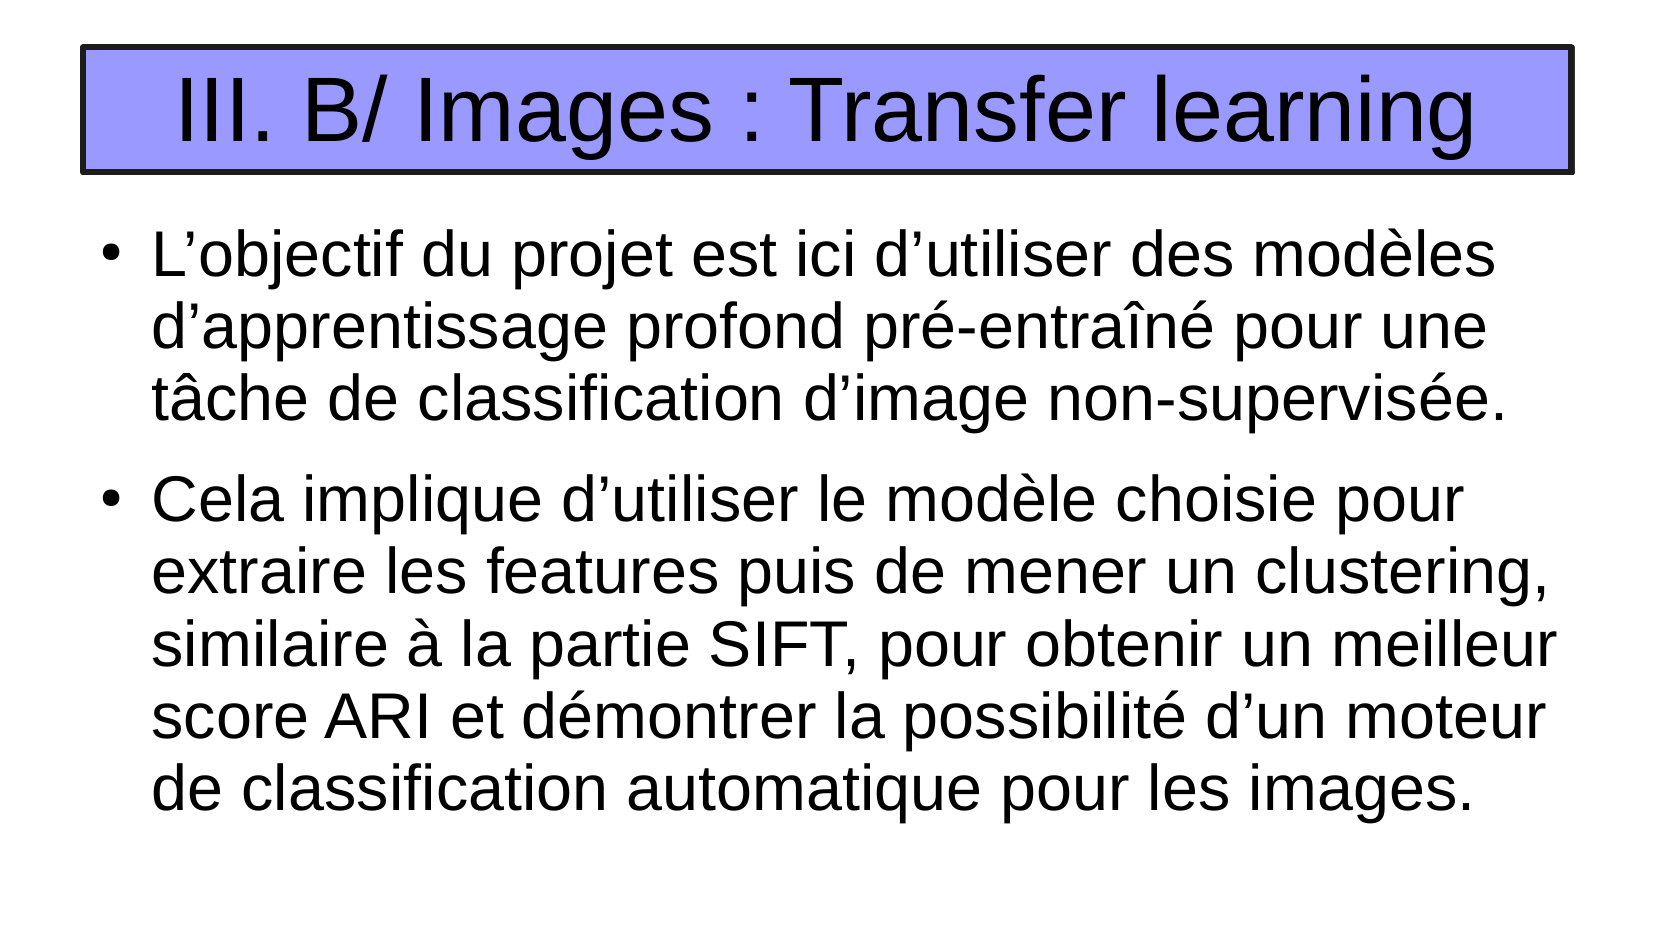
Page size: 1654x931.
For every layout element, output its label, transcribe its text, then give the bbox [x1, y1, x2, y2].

title III. B/ Images : Transfer learning [82, 47, 1572, 172]
list L’objectif du projet est ici d’utiliser des modèles d’apprentissage profond pré-entraîné pour une tâche de classification d’image non-supervisée. Cela implique d’utiliser le modèle choisie pour extraire les features puis de mener un clustering, similaire à la partie SIFT, pour obtenir un meilleur score ARI et démontrer la possibilité d’un moteur de classification automatique pour les images. [82, 217, 1571, 851]
